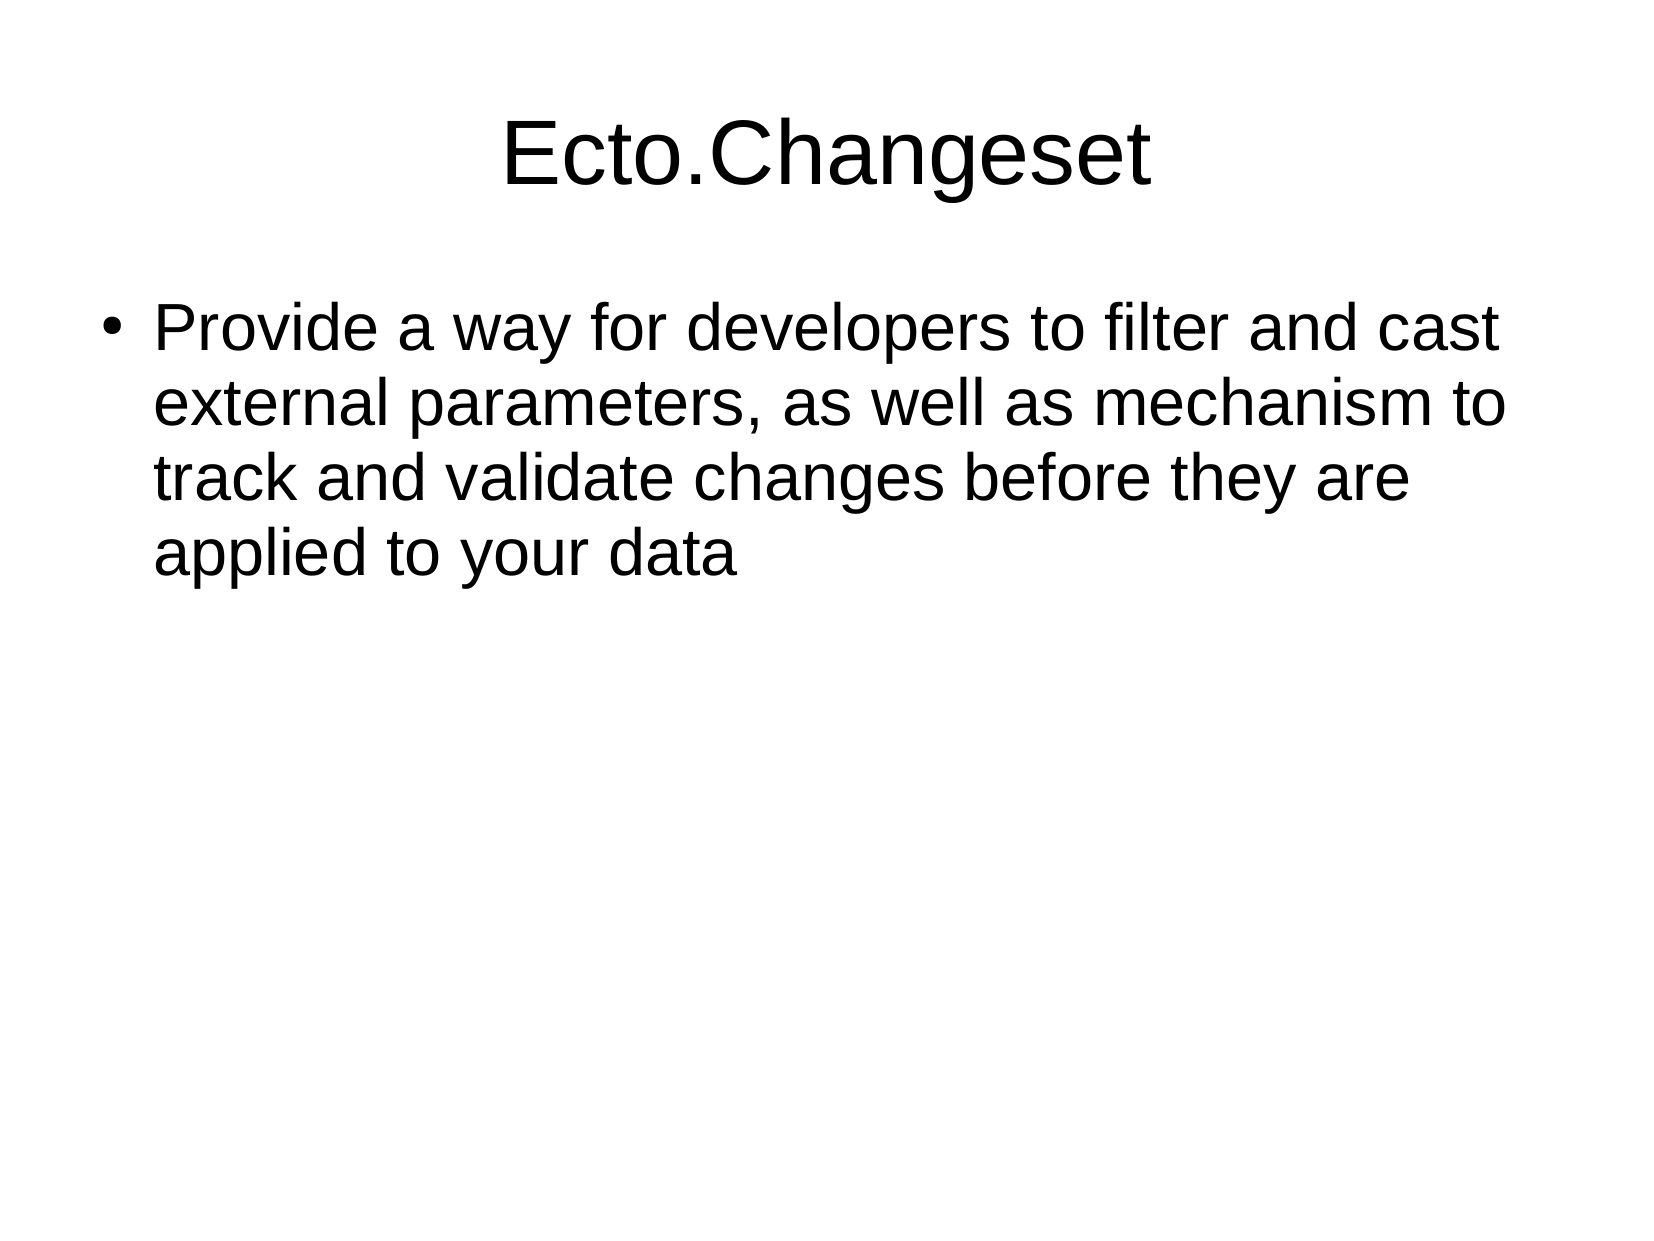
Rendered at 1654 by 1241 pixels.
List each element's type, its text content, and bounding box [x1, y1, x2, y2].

title Ecto.Changeset [82, 49, 1571, 257]
list Provide a way for developers to filter and cast external parameters, as well as mechanism to track and validate changes before they are applied to your data [82, 290, 1571, 1010]
